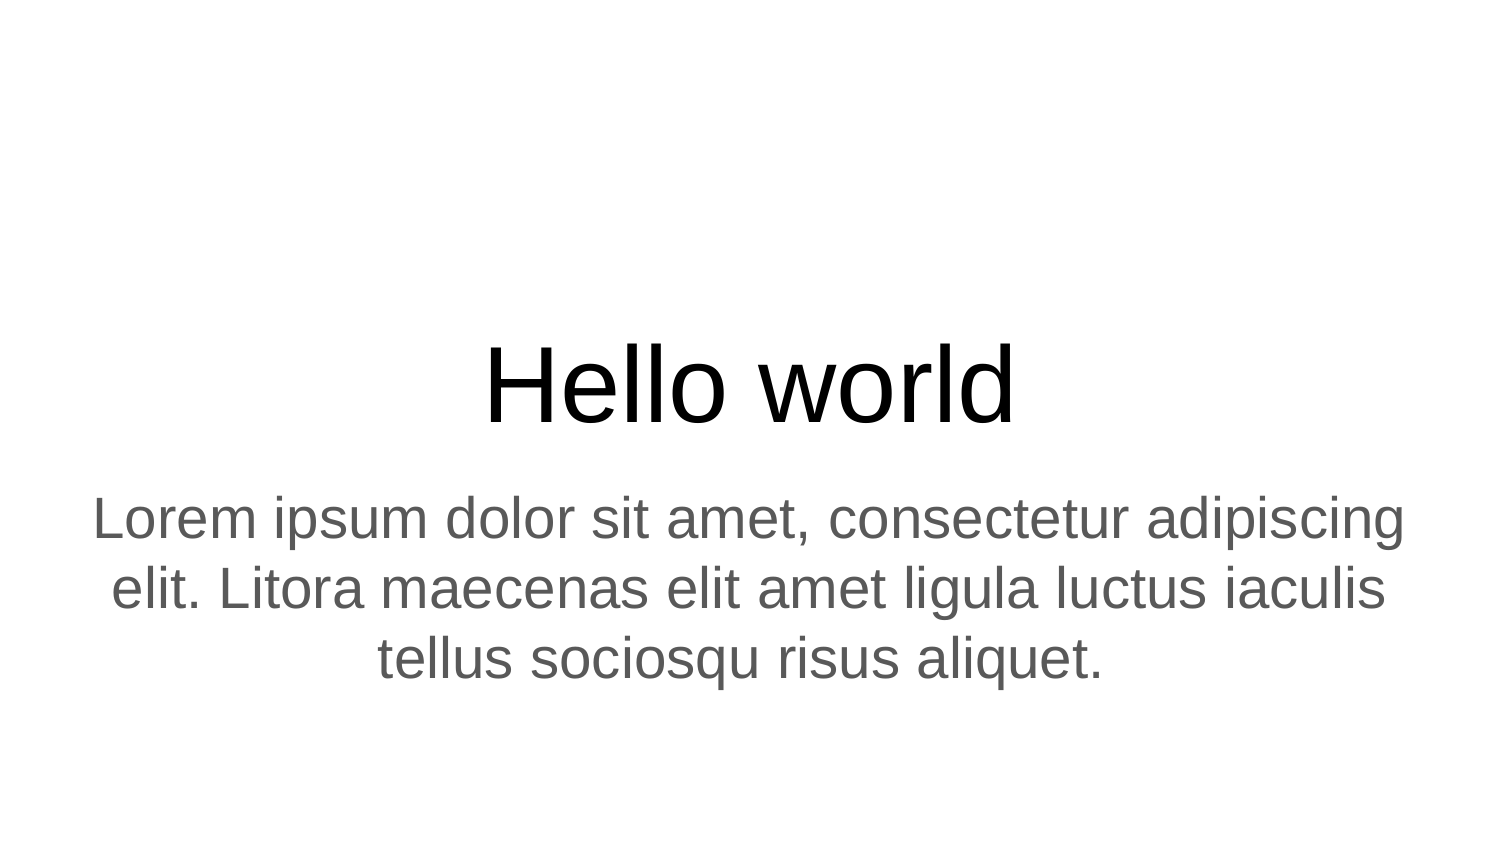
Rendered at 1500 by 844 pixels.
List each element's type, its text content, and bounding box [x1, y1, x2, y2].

subtitle Lorem ipsum dolor sit amet, consectetur adipiscing elit. Litora maecenas elit amet ligula luctus iaculis tellus sociosqu risus aliquet. [51, 464, 1449, 595]
title Hello world [51, 122, 1449, 459]
